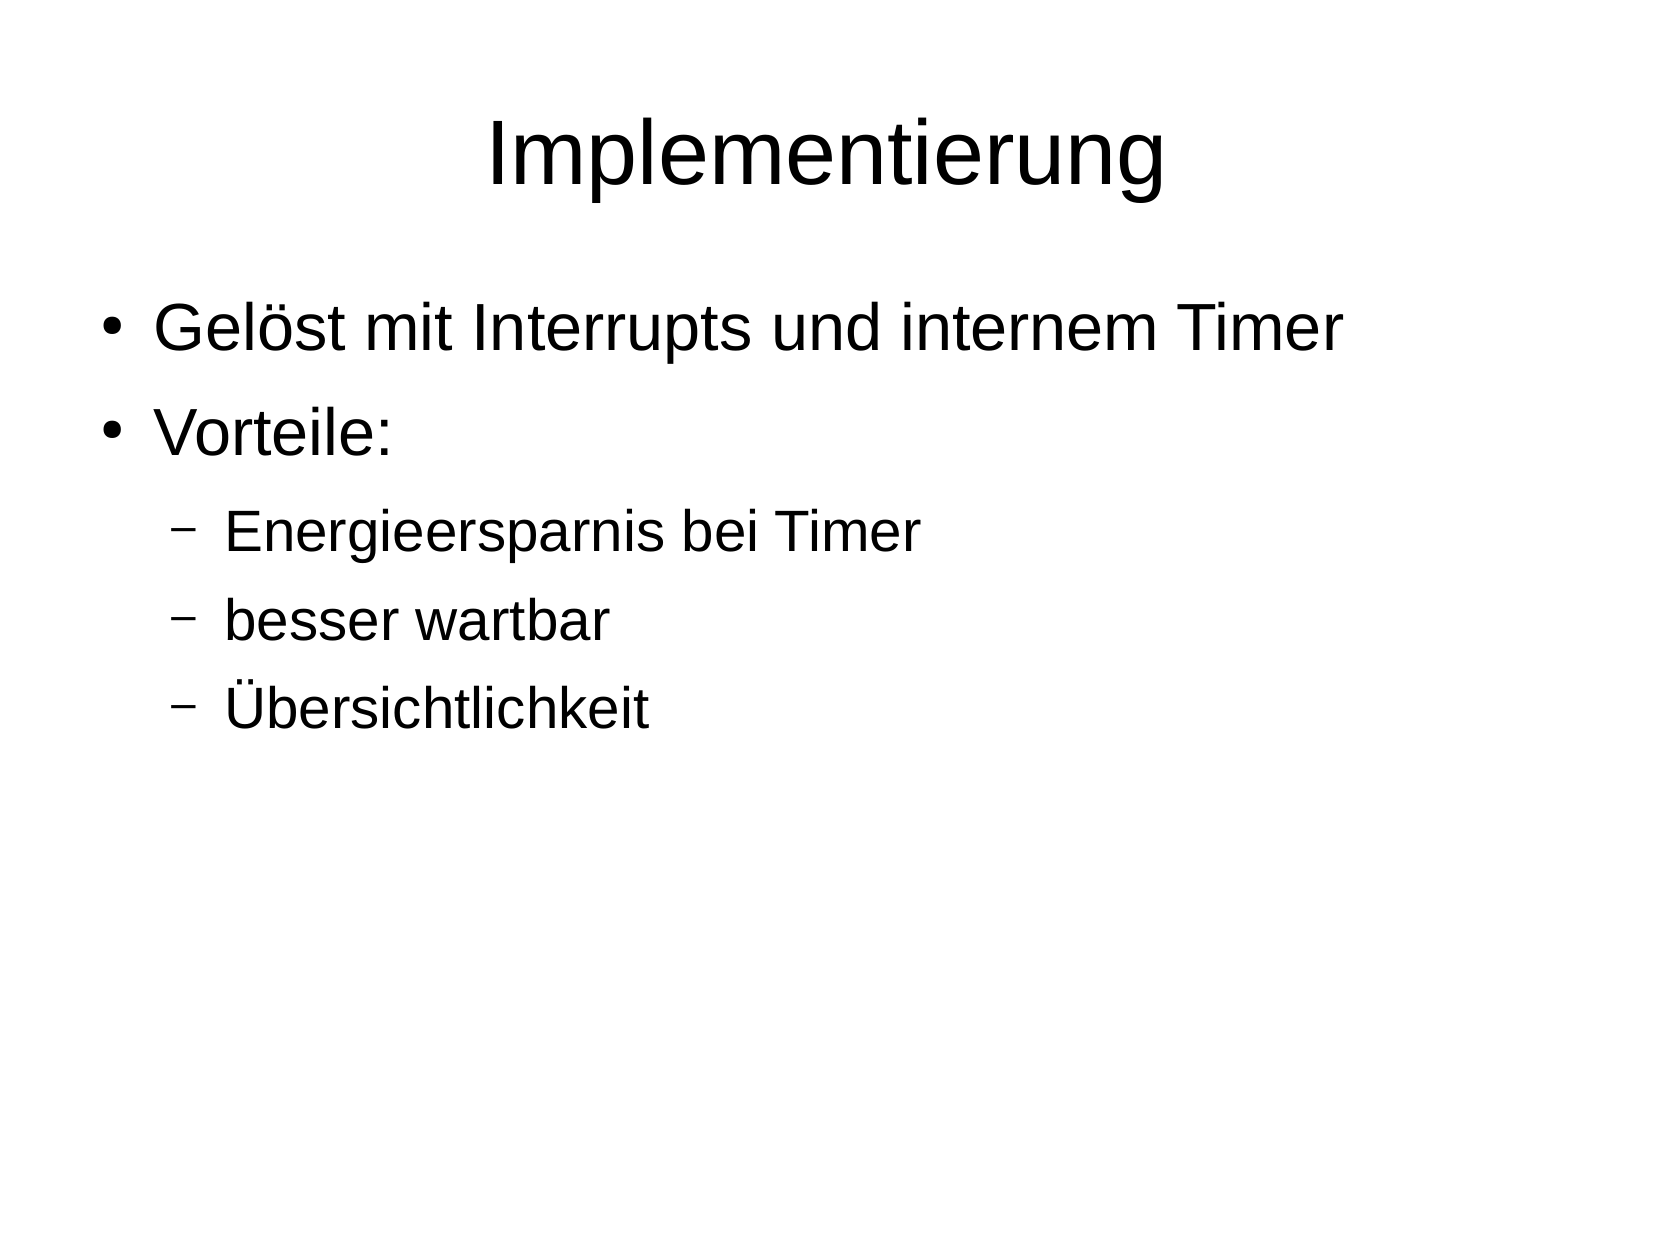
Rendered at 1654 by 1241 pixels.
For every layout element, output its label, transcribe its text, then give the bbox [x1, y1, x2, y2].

title Implementierung [82, 49, 1571, 257]
list Gelöst mit Interrupts und internem Timer Vorteile: Energieersparnis bei Timer besser wartbar Übersichtlichkeit [82, 290, 1571, 1010]
